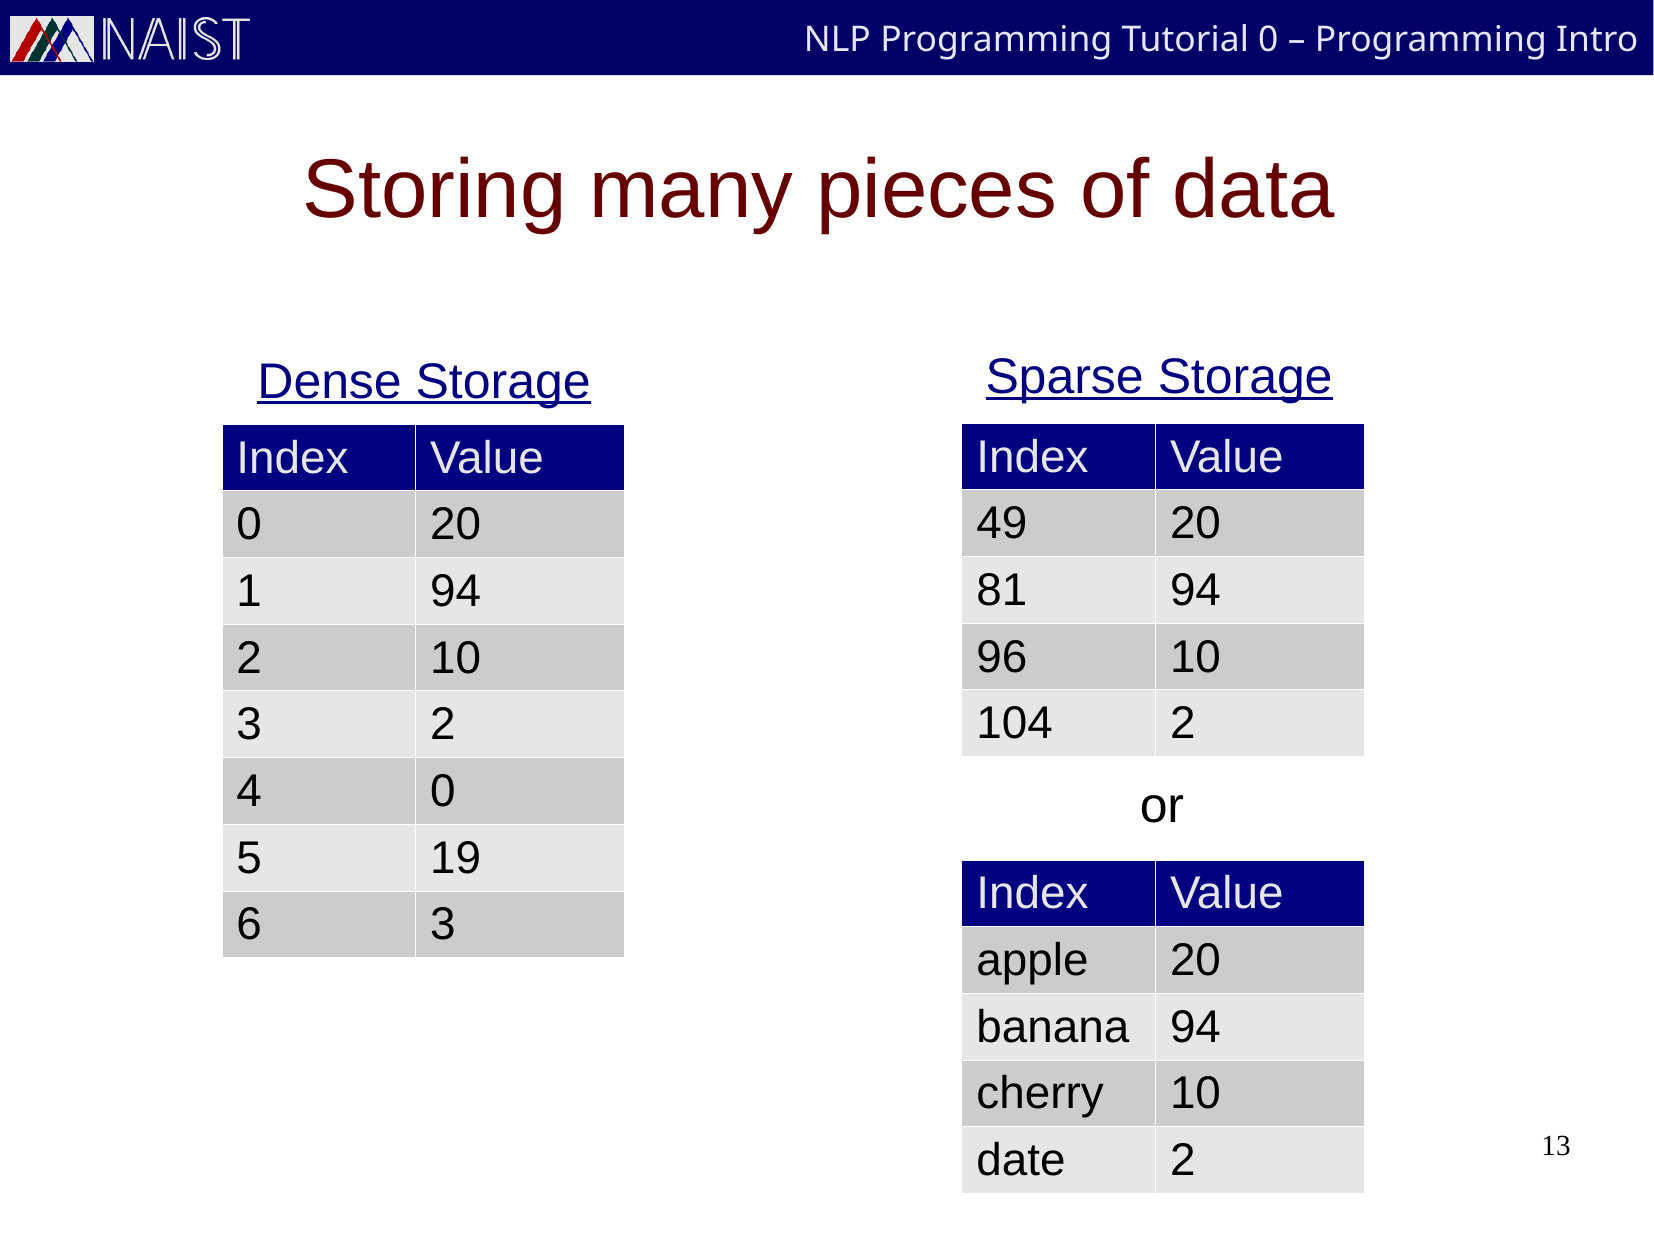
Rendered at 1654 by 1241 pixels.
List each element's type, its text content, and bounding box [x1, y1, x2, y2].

table_cell 3 [416, 892, 624, 957]
table_cell apple [962, 927, 1155, 993]
table_header Value [416, 425, 624, 490]
table_cell 96 [962, 624, 1155, 689]
table_cell 81 [962, 557, 1155, 623]
table_cell 3 [223, 691, 415, 757]
table_cell 10 [1156, 624, 1364, 689]
table_cell 4 [223, 758, 415, 824]
table_cell 10 [416, 625, 624, 690]
table_header Index [962, 861, 1155, 926]
table_cell 2 [416, 691, 624, 757]
table_cell 19 [416, 825, 624, 891]
table_header Index [223, 425, 415, 490]
table_cell banana [962, 994, 1155, 1060]
table_header Value [1156, 424, 1364, 489]
title Storing many pieces of data [75, 92, 1564, 285]
text_box Dense Storage [242, 345, 618, 417]
table_cell 5 [223, 825, 415, 891]
table_cell 94 [1156, 994, 1364, 1060]
table_cell 94 [1156, 557, 1364, 623]
table_cell 104 [962, 690, 1155, 756]
table_cell 0 [416, 758, 624, 824]
table_cell 6 [223, 892, 415, 957]
table_cell cherry [962, 1061, 1155, 1126]
table_cell 20 [1156, 927, 1364, 993]
table_cell 2 [1156, 1127, 1364, 1193]
table_cell 0 [223, 491, 415, 557]
table_header Index [962, 424, 1155, 489]
table_cell 49 [962, 490, 1155, 556]
table_cell 2 [223, 625, 415, 690]
text_box or [1125, 769, 1200, 841]
picture [102, 17, 251, 60]
table_cell 20 [1156, 490, 1364, 556]
table_cell 10 [1156, 1061, 1364, 1126]
picture [10, 16, 94, 62]
text_box Sparse Storage [970, 341, 1384, 412]
table_cell 2 [1156, 690, 1364, 756]
table_cell 94 [416, 558, 624, 624]
table_cell date [962, 1127, 1155, 1193]
table_cell 20 [416, 491, 624, 557]
table_cell 1 [223, 558, 415, 624]
table_header Value [1156, 861, 1364, 926]
